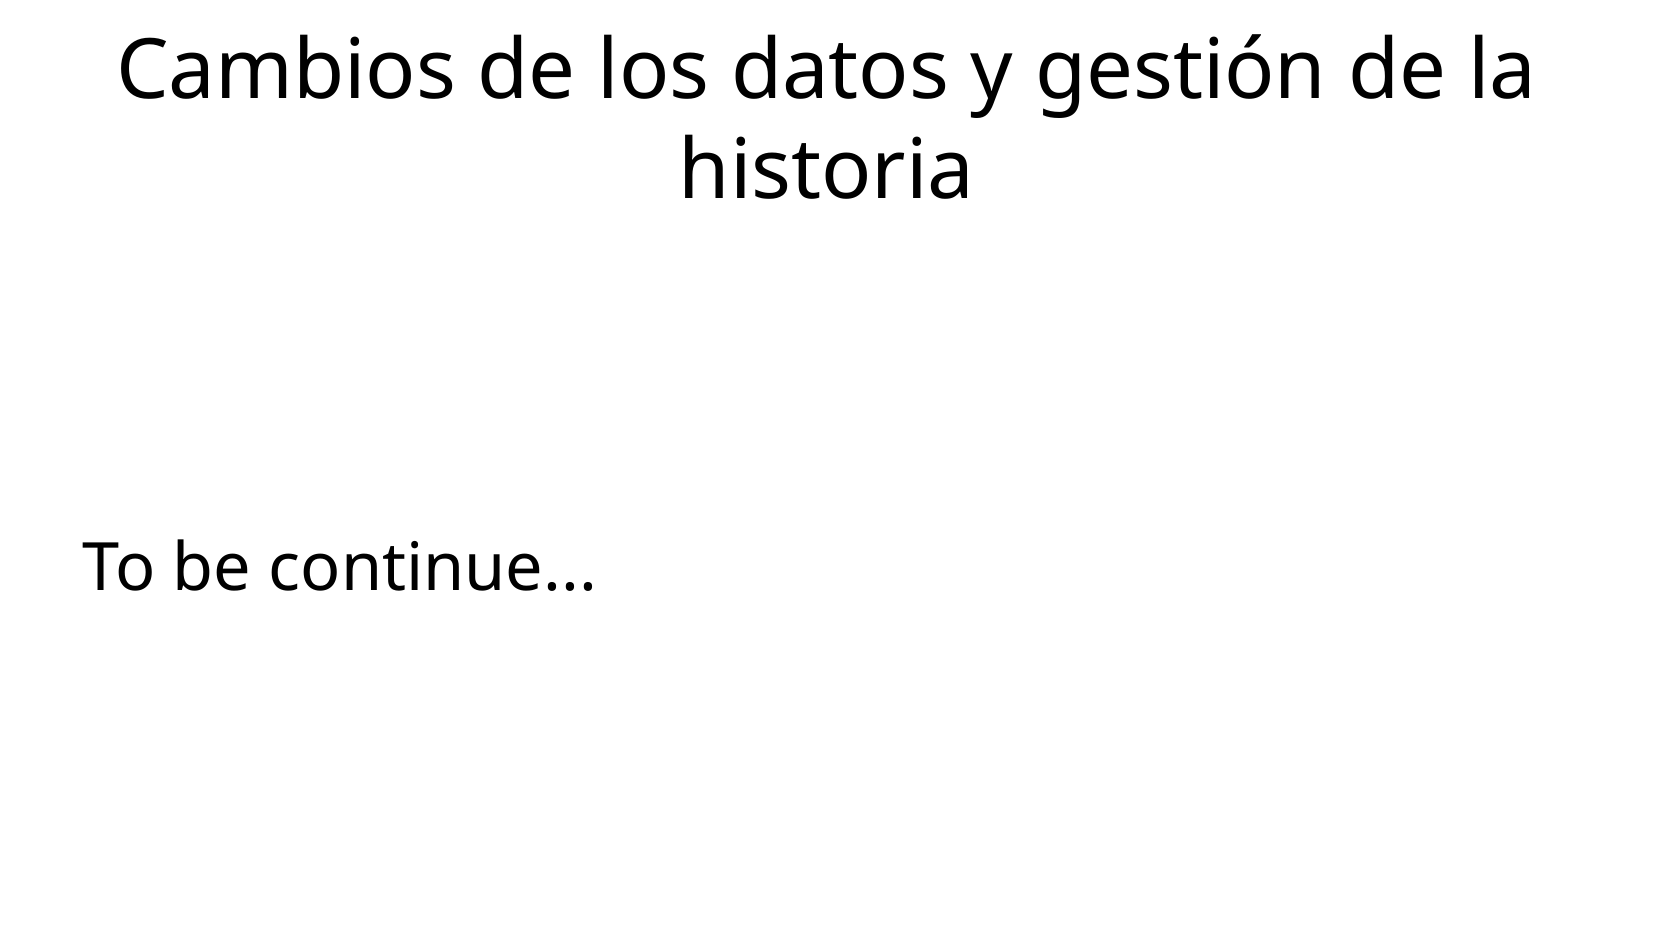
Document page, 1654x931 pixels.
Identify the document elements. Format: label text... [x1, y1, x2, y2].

title Cambios de los datos y gestión de la historia [82, 14, 1571, 199]
list To be continue... [82, 199, 1571, 928]
